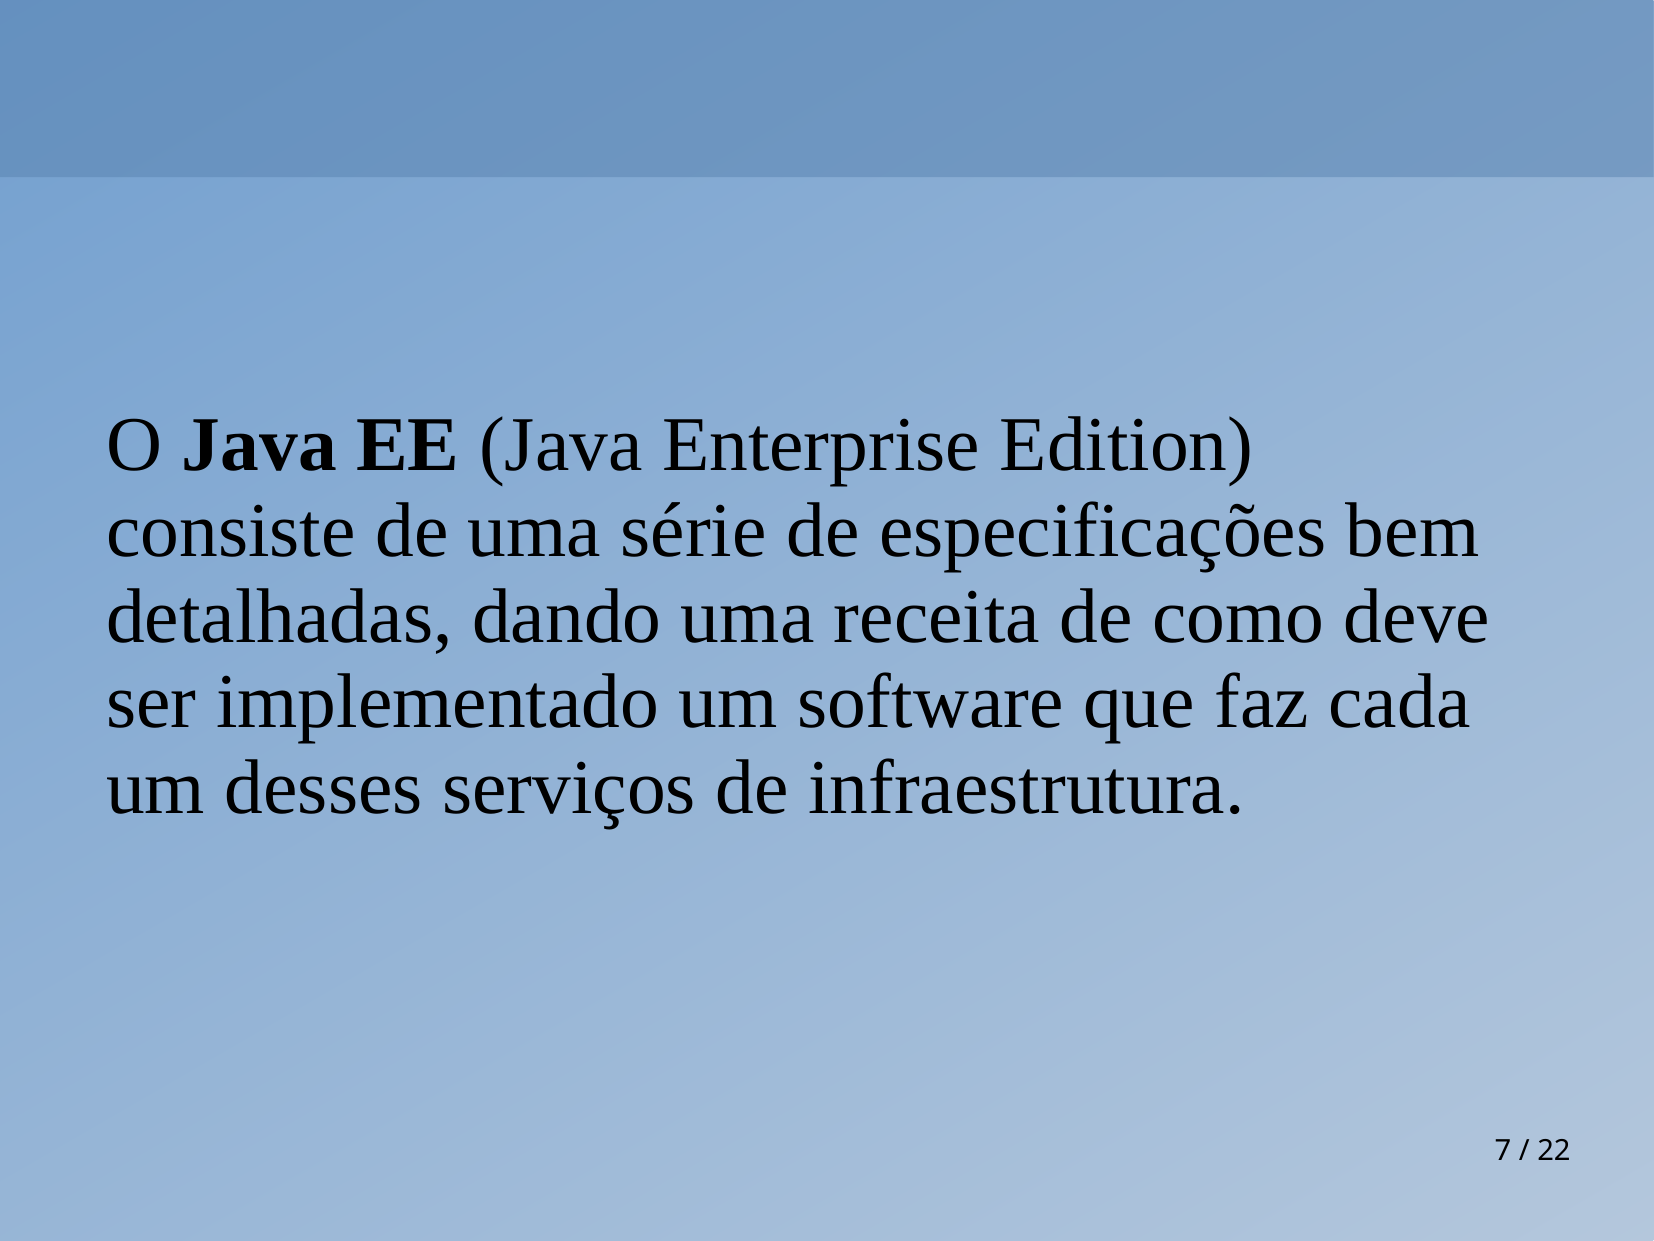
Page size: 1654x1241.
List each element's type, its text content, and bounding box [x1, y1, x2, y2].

list O Java EE (Java Enterprise Edition) consiste de uma série de especificações bem detalhadas, dando uma receita de como deve ser implementado um software que faz cada um desses serviços de infraestrutura. [106, 401, 1512, 882]
